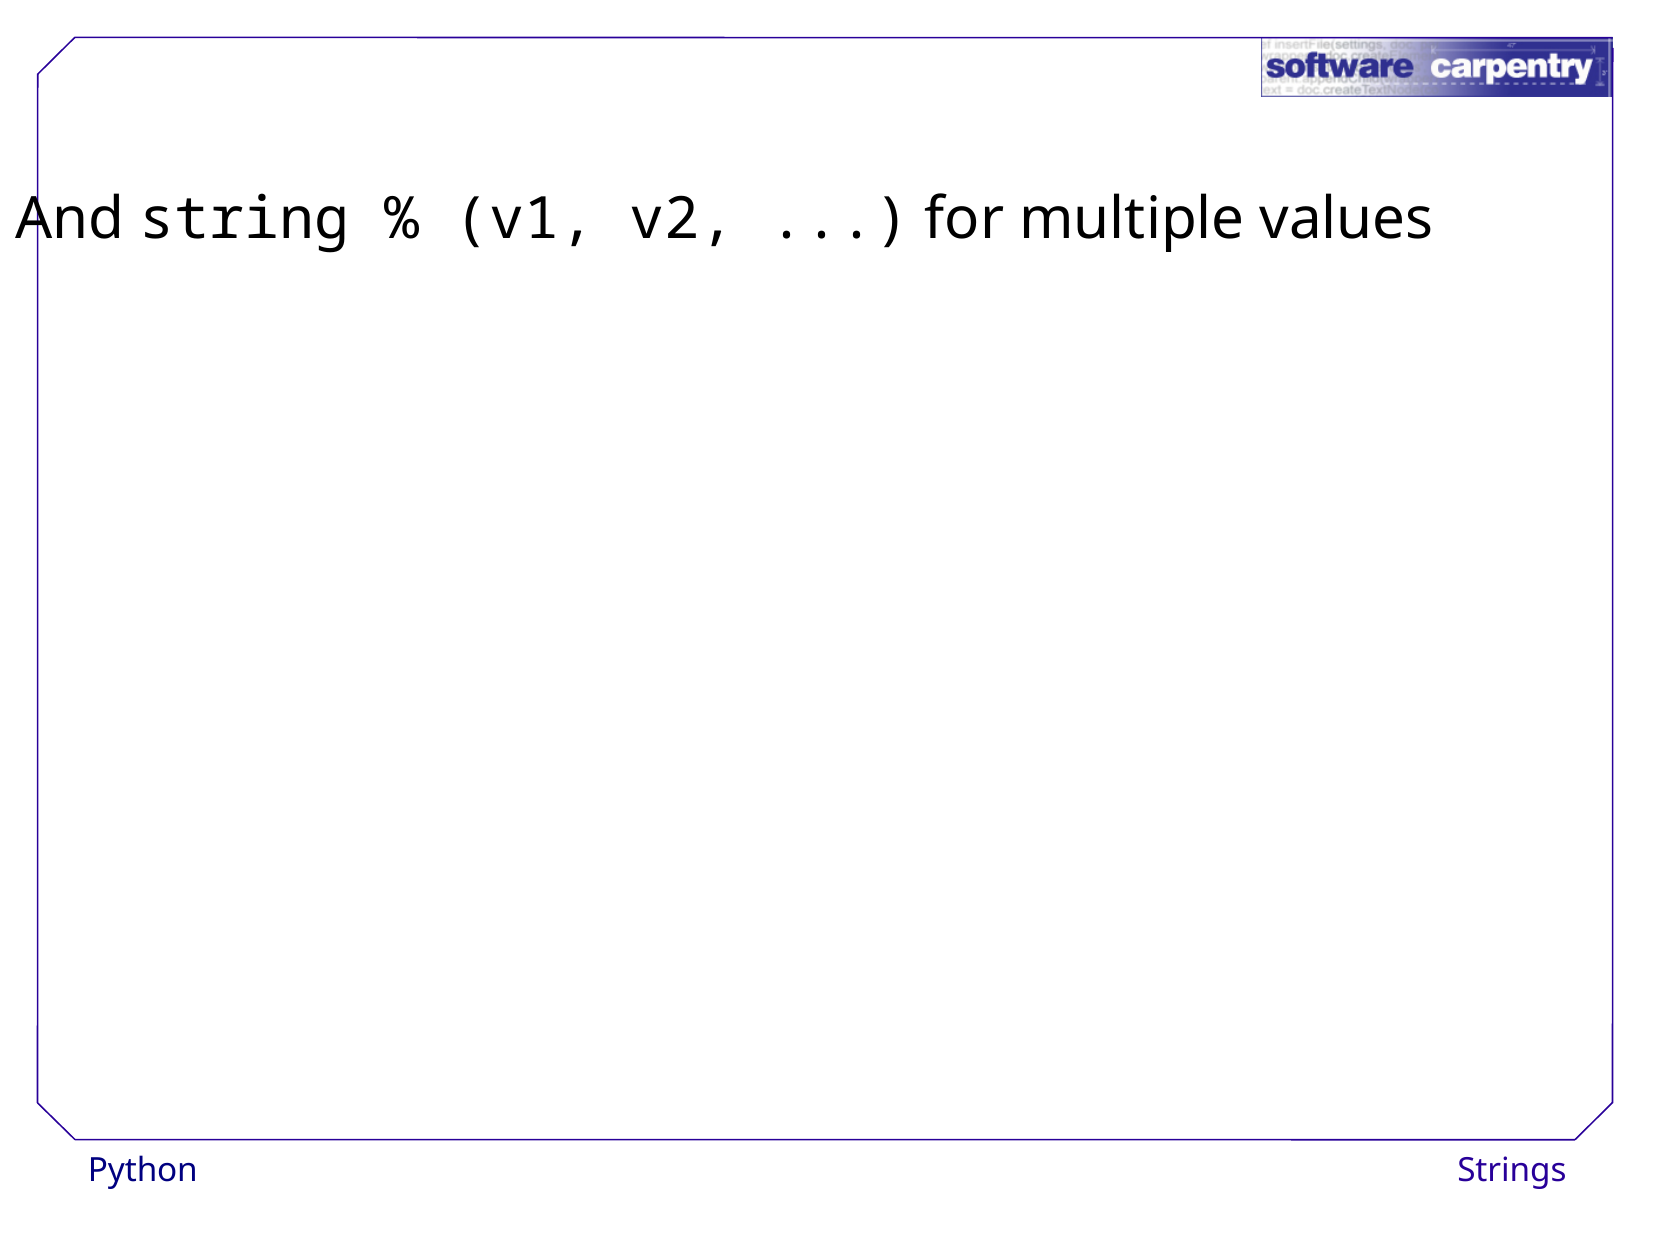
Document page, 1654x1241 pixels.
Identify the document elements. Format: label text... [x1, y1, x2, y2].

text_box And string % (v1, v2, ...) for multiple values [0, 138, 1599, 259]
picture [1261, 39, 1613, 97]
